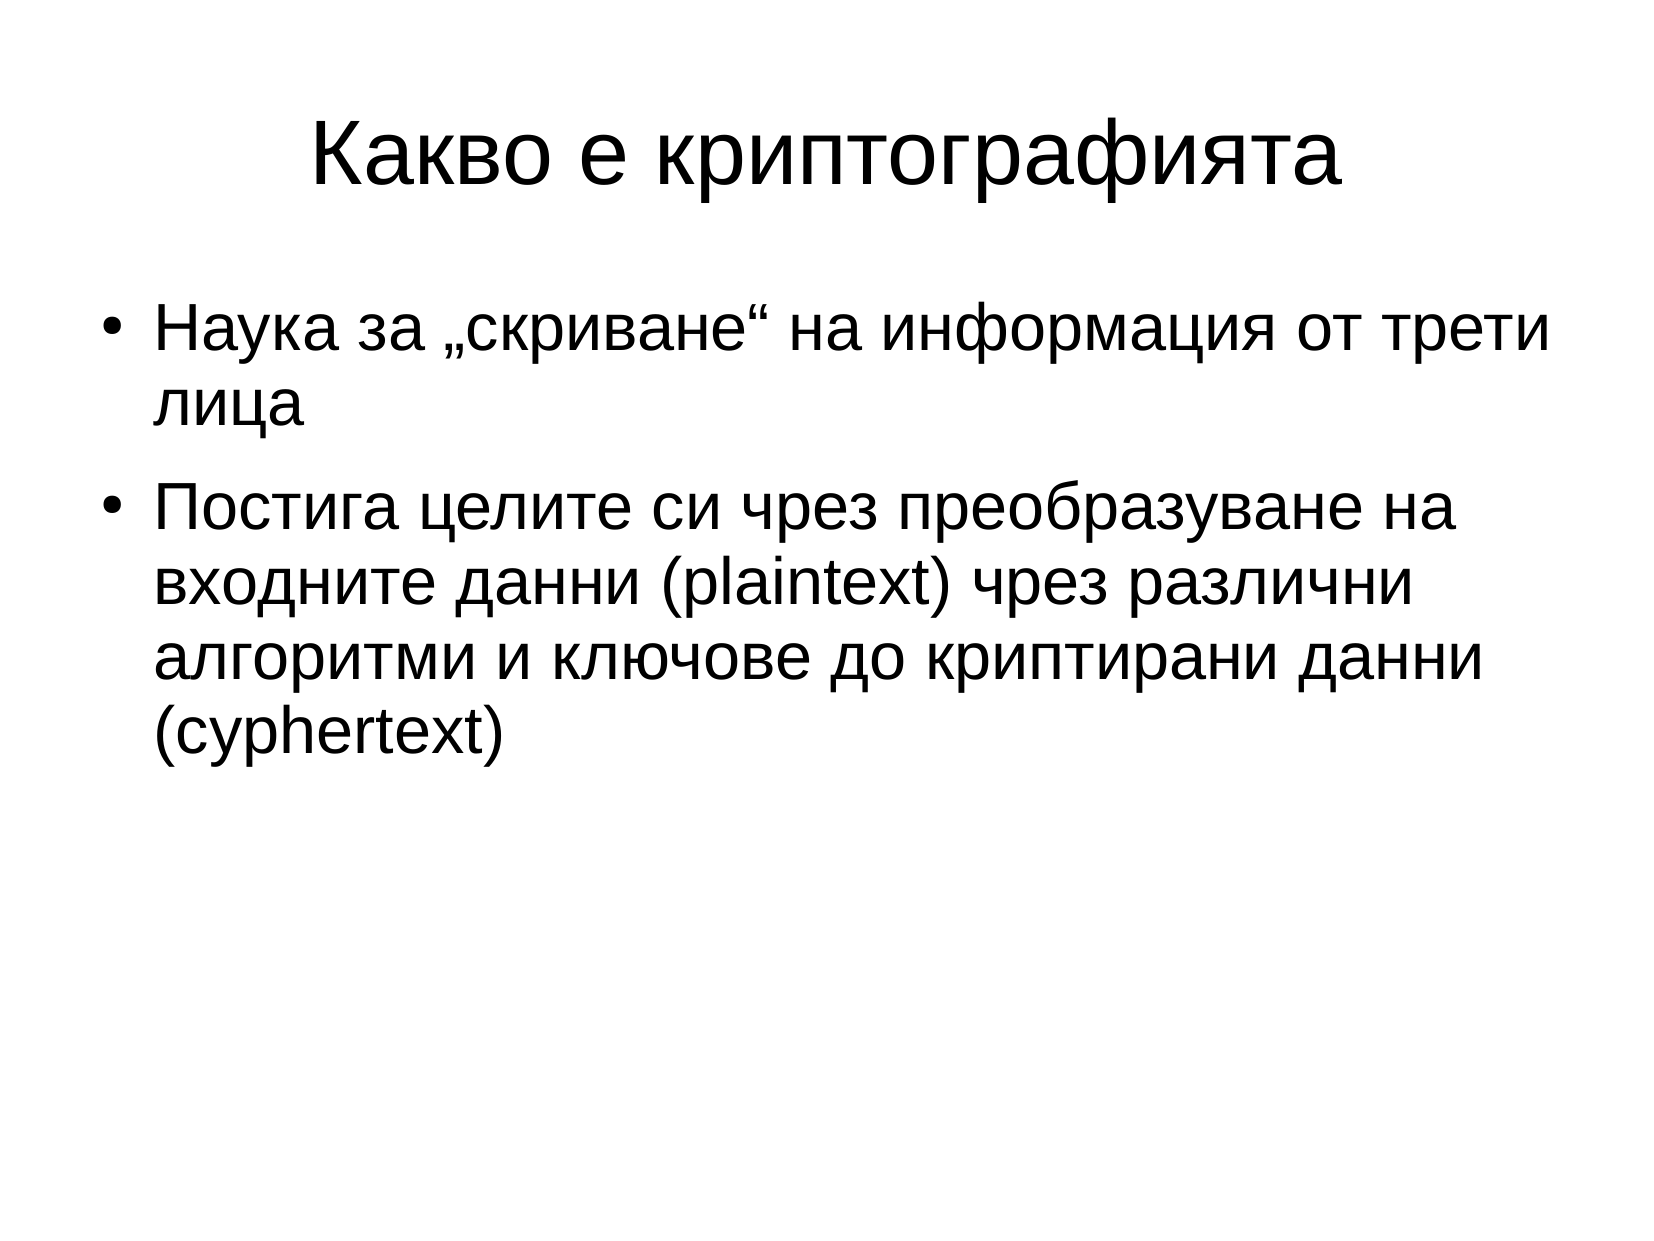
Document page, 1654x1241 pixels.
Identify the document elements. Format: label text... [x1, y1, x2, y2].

title Какво е криптографията [82, 49, 1571, 257]
list Наука за „скриване“ на информация от трети лица Постига целите си чрез преобразуване на входните данни (plaintext) чрез различни алгоритми и ключове до криптирани данни (cyphertext) [82, 290, 1571, 1109]
